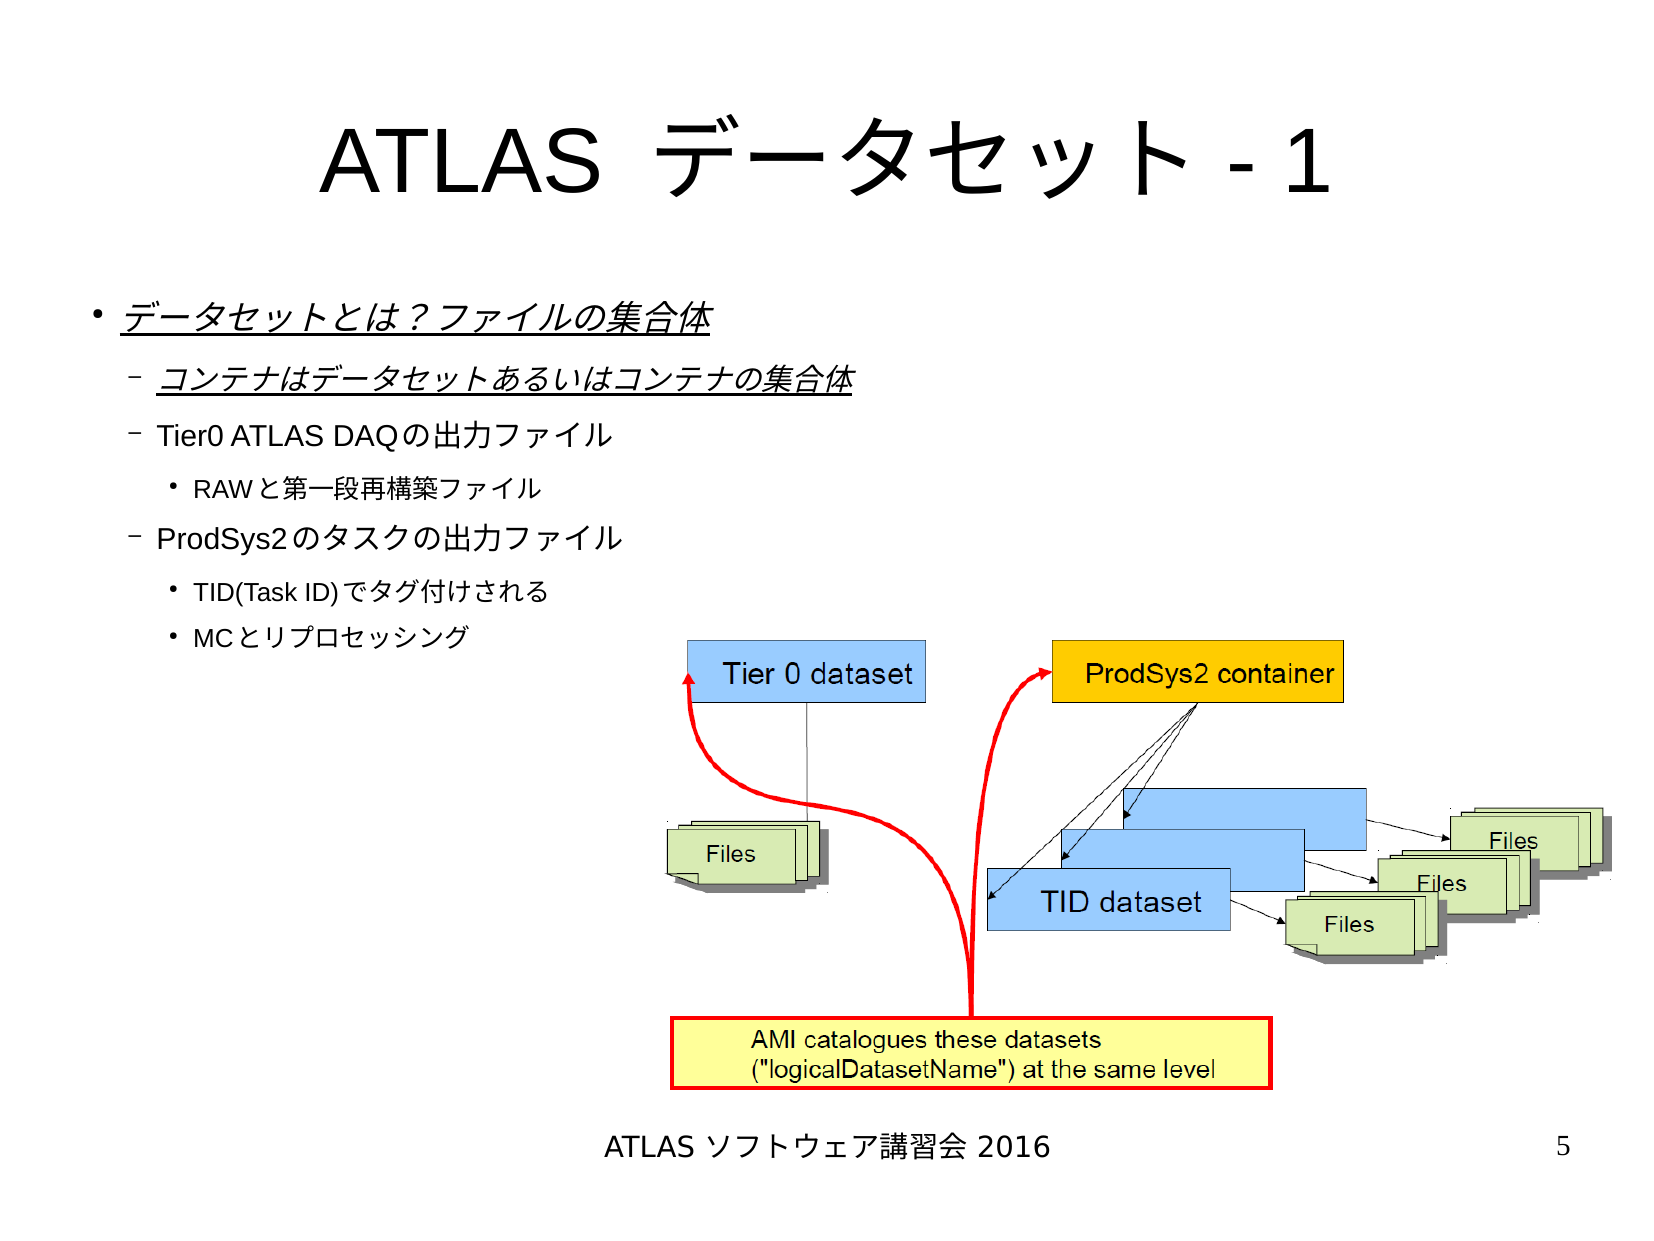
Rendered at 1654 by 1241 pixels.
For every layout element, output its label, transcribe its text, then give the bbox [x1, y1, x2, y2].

list データセットとは？ファイルの集合体 コンテナはデータセットあるいはコンテナの集合体 Tier0 ATLAS DAQの出力ファイル RAWと第一段再構築ファイル ProdSys2のタスクの出力ファイル TID(Task ID)でタグ付けされる MCとリプロセッシング [82, 290, 1231, 661]
picture [645, 614, 1621, 1106]
title ATLAS データセット- 1 [82, 49, 1571, 257]
